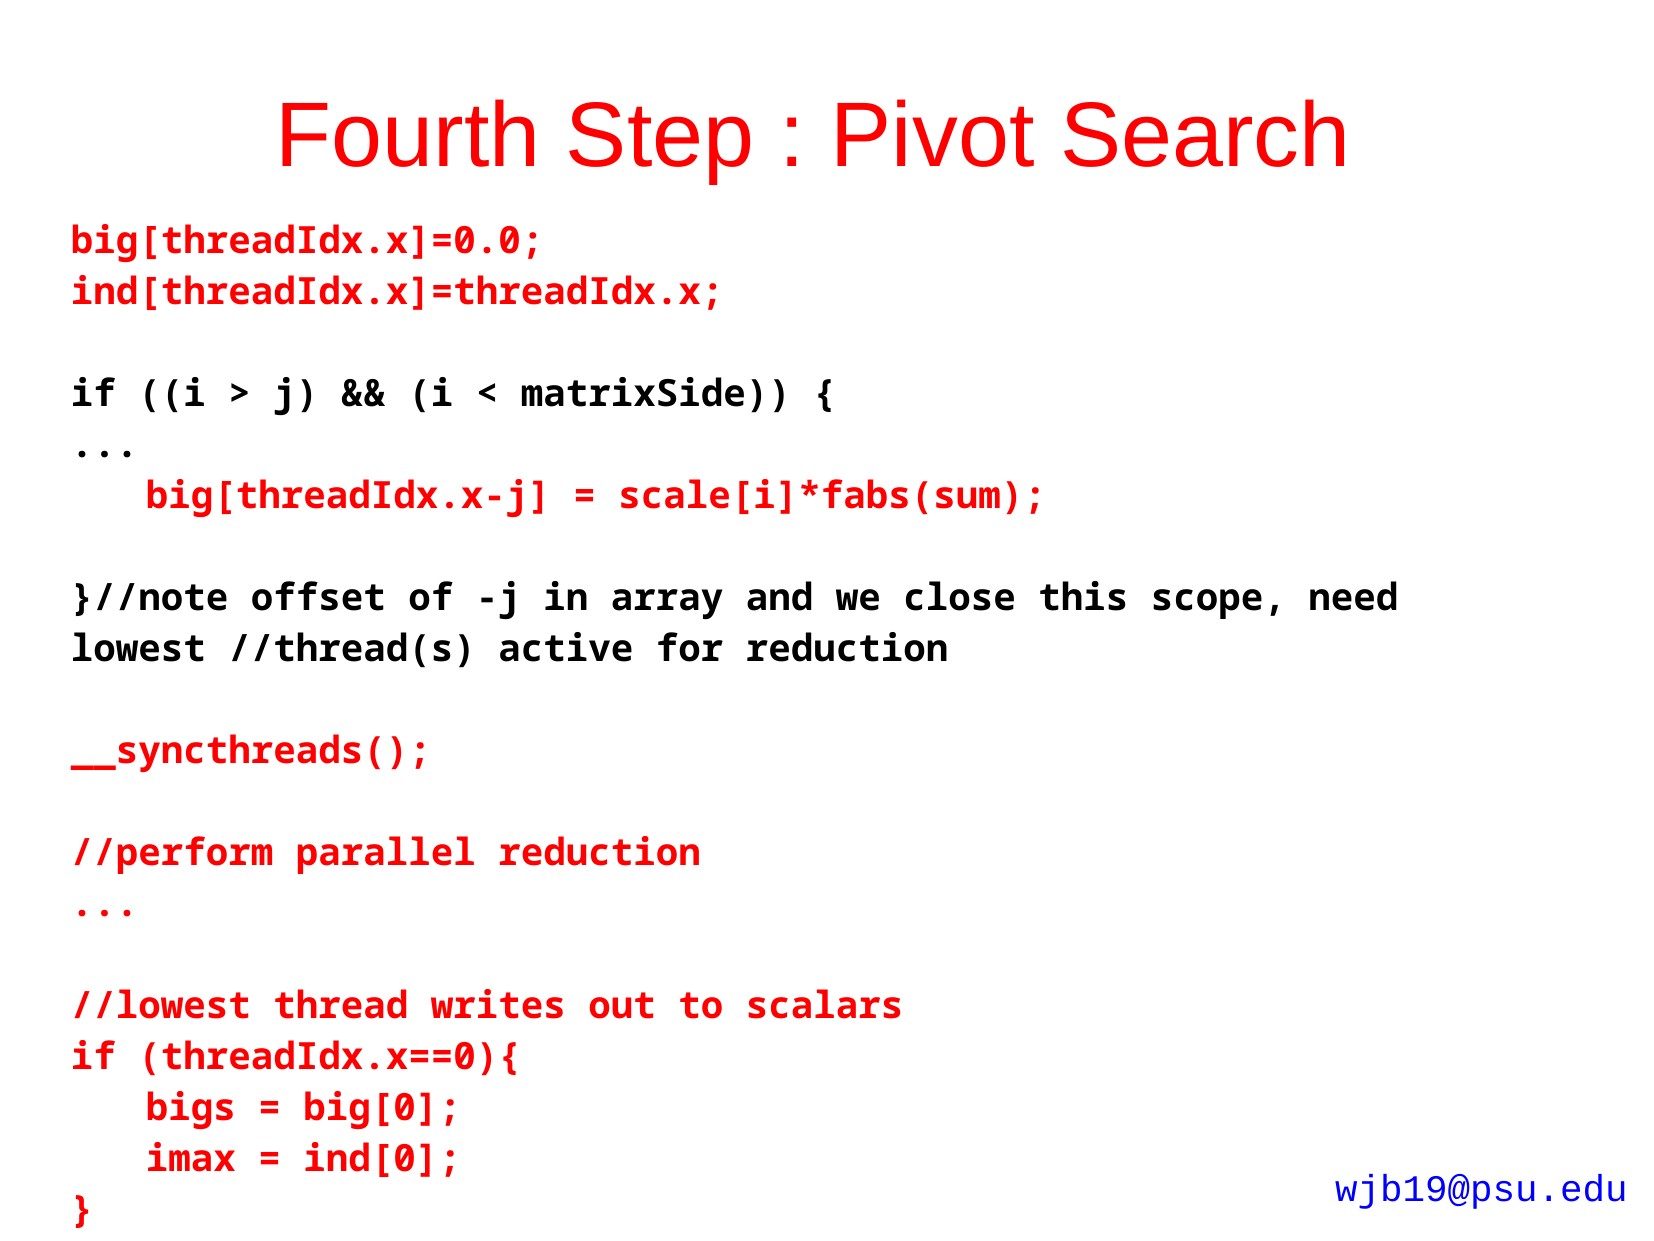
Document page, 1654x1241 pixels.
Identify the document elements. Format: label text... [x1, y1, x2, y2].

subtitle big[threadIdx.x]=0.0; ind[threadIdx.x]=threadIdx.x; if ((i > j) && (i < matrixSide)) { ... big[threadIdx.x-j] = scale[i]*fabs(sum); }//note offset of -j in array and we close this scope, need lowest //thread(s) active for reduction __syncthreads(); //perform parallel reduction ... //lowest thread writes out to scalars if (threadIdx.x==0){ bigs = big[0]; imax = ind[0]; } __syncthreads(); [70, 213, 1642, 1173]
text_box wjb19@psu.edu [1320, 1162, 1643, 1220]
title Fourth Step : Pivot Search [82, 31, 1571, 213]
